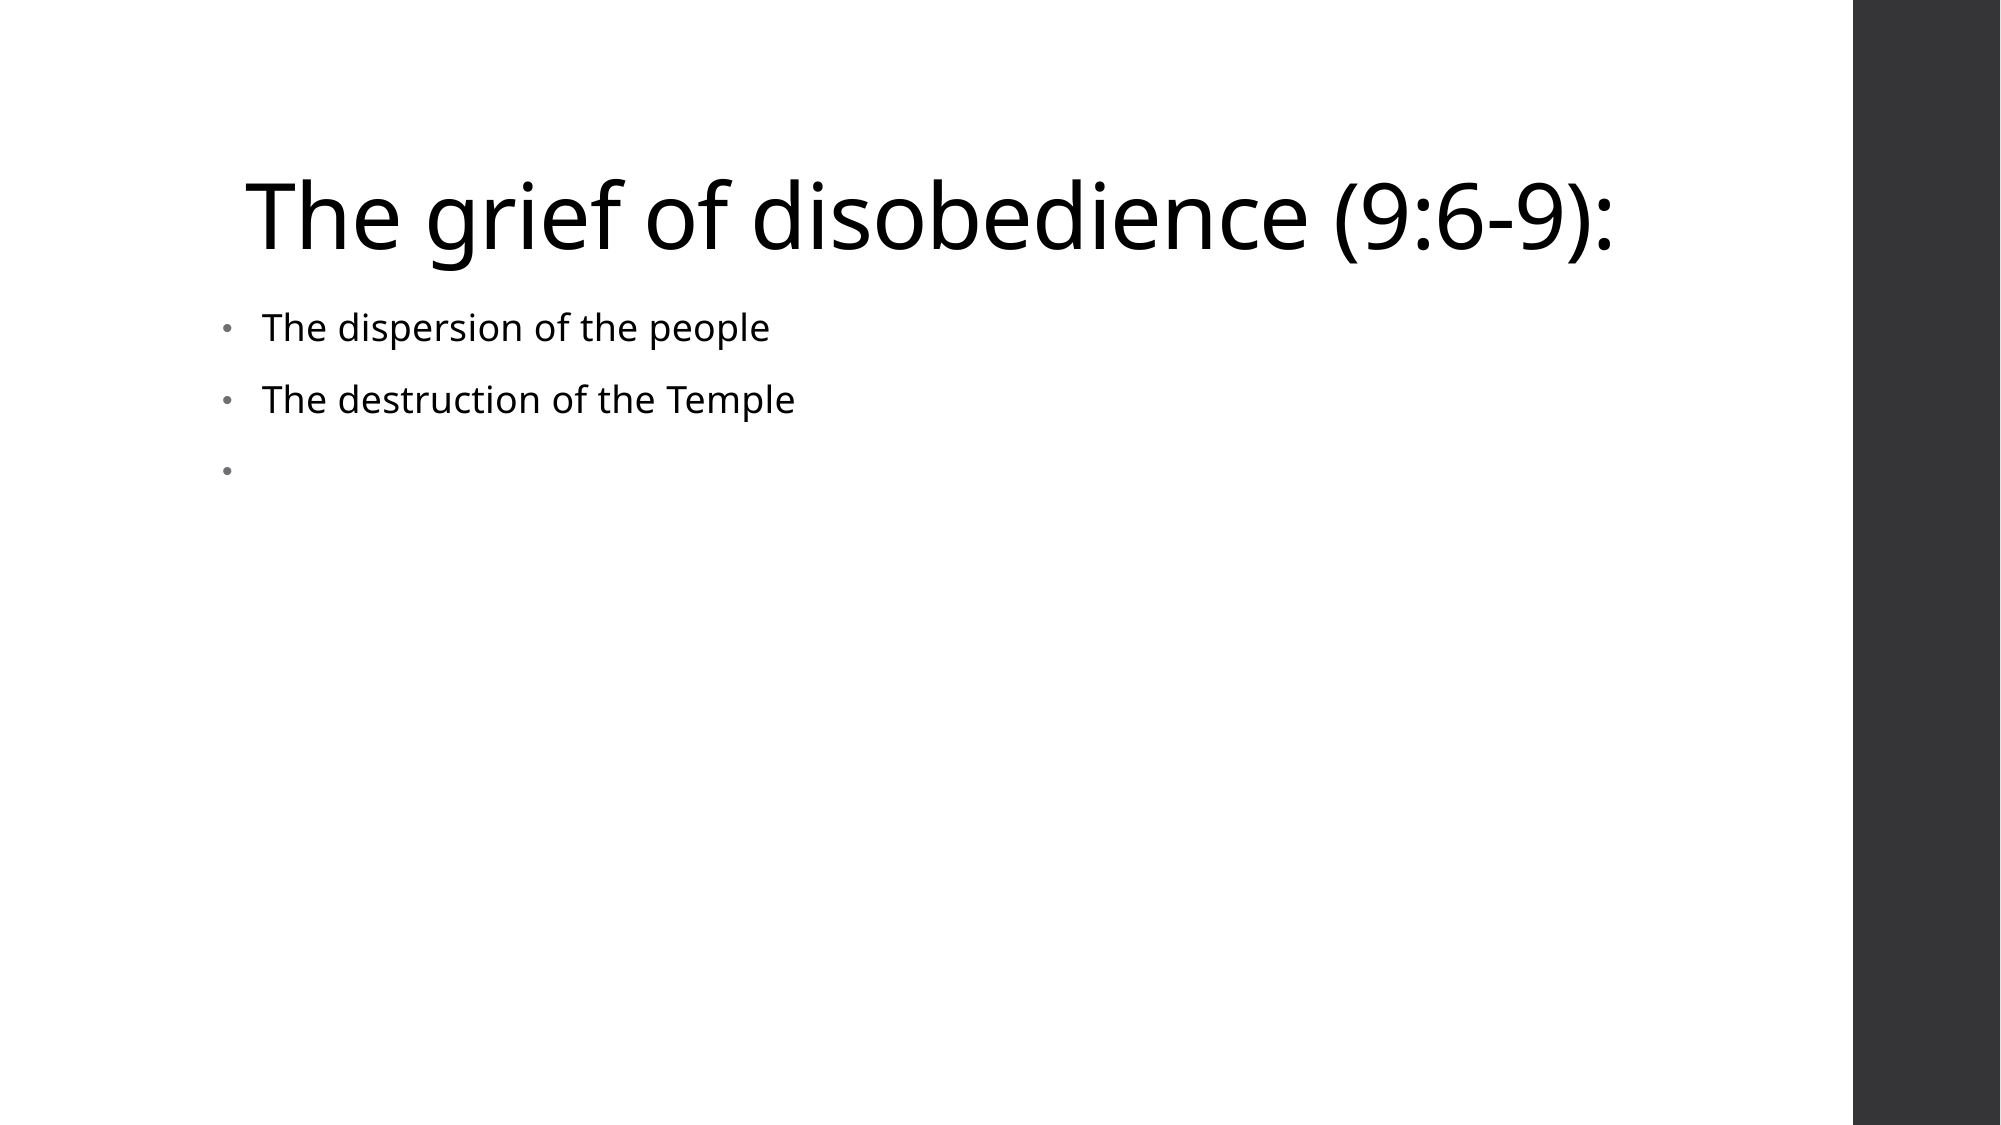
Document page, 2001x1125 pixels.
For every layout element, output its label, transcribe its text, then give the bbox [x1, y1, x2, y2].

title The grief of disobedience (9:6-9): [206, 60, 1797, 278]
list The dispersion of the people The destruction of the Temple [206, 299, 1617, 1014]
